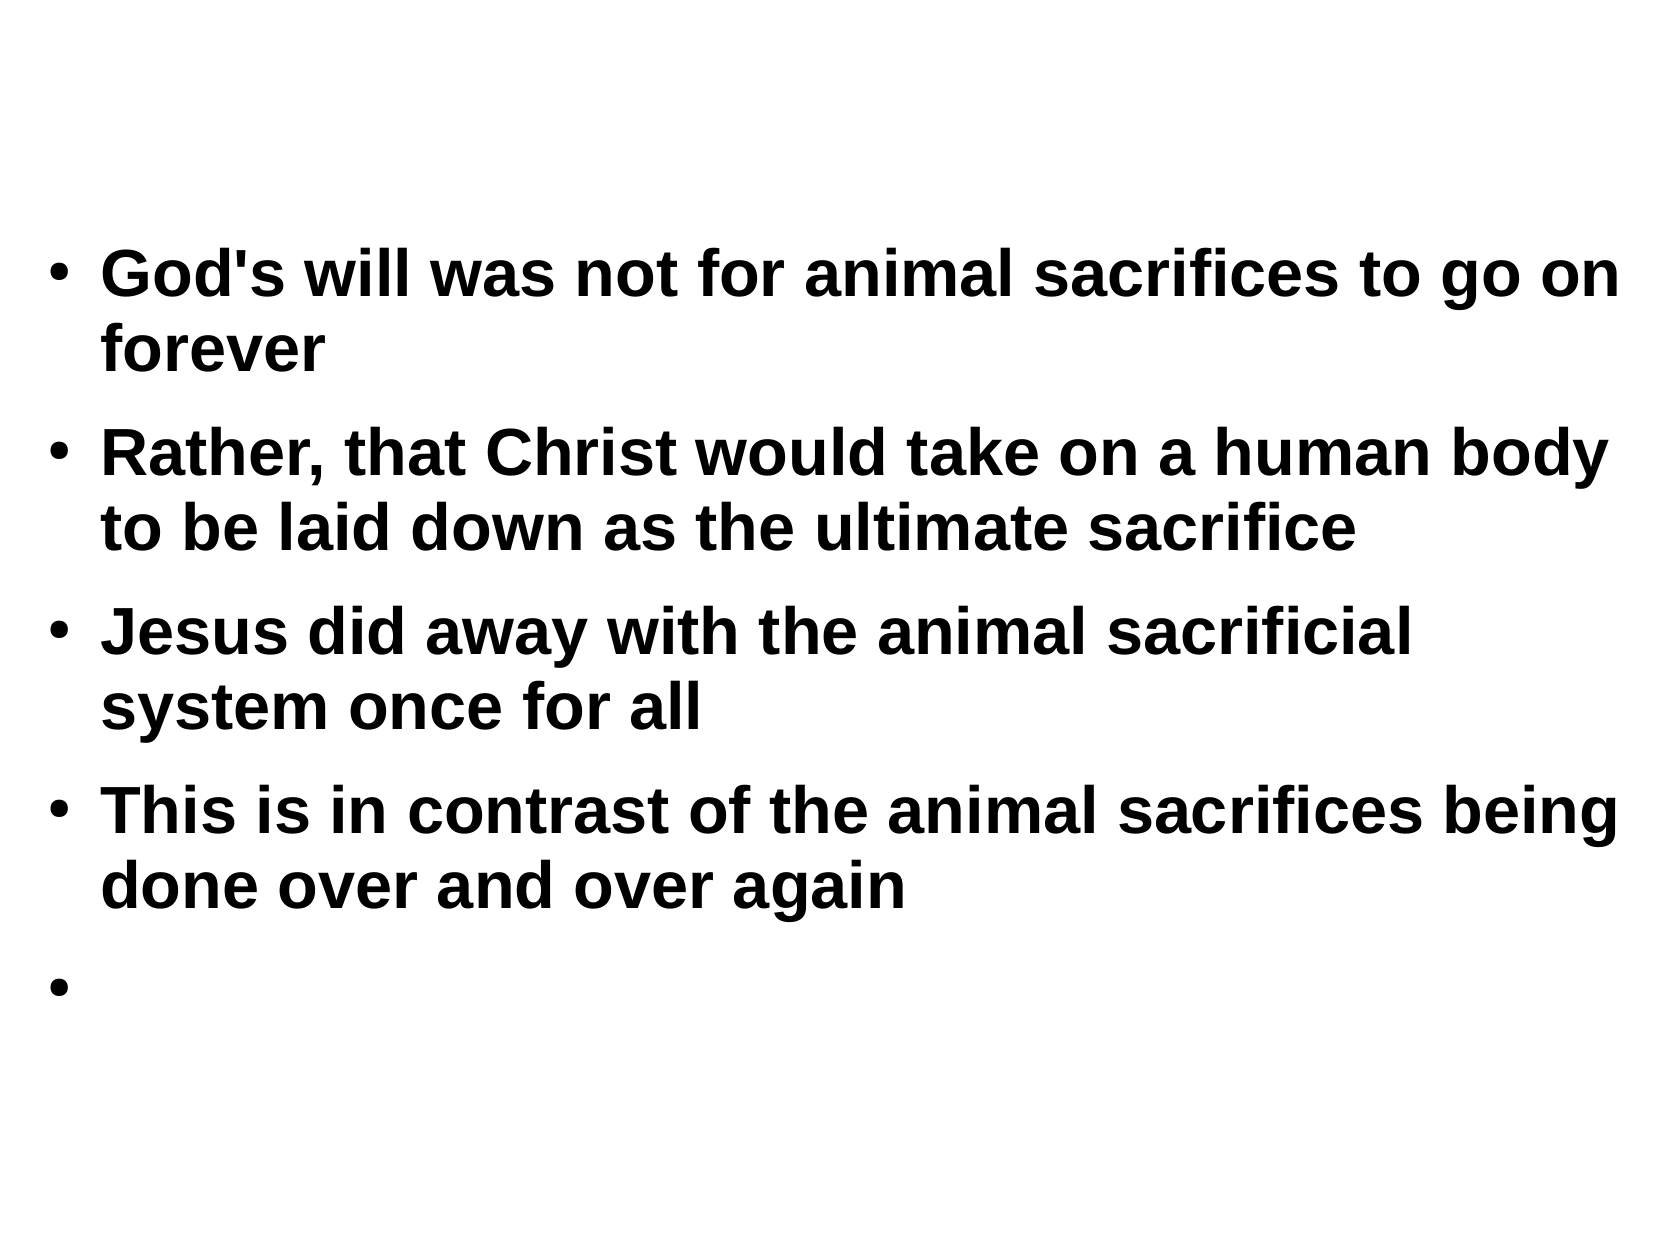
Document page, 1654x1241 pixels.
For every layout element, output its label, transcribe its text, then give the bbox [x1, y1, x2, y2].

list God's will was not for animal sacrifices to go on forever Rather, that Christ would take on a human body to be laid down as the ultimate sacrifice Jesus did away with the animal sacrificial system once for all This is in contrast of the animal sacrifices being done over and over again [29, 236, 1625, 1231]
